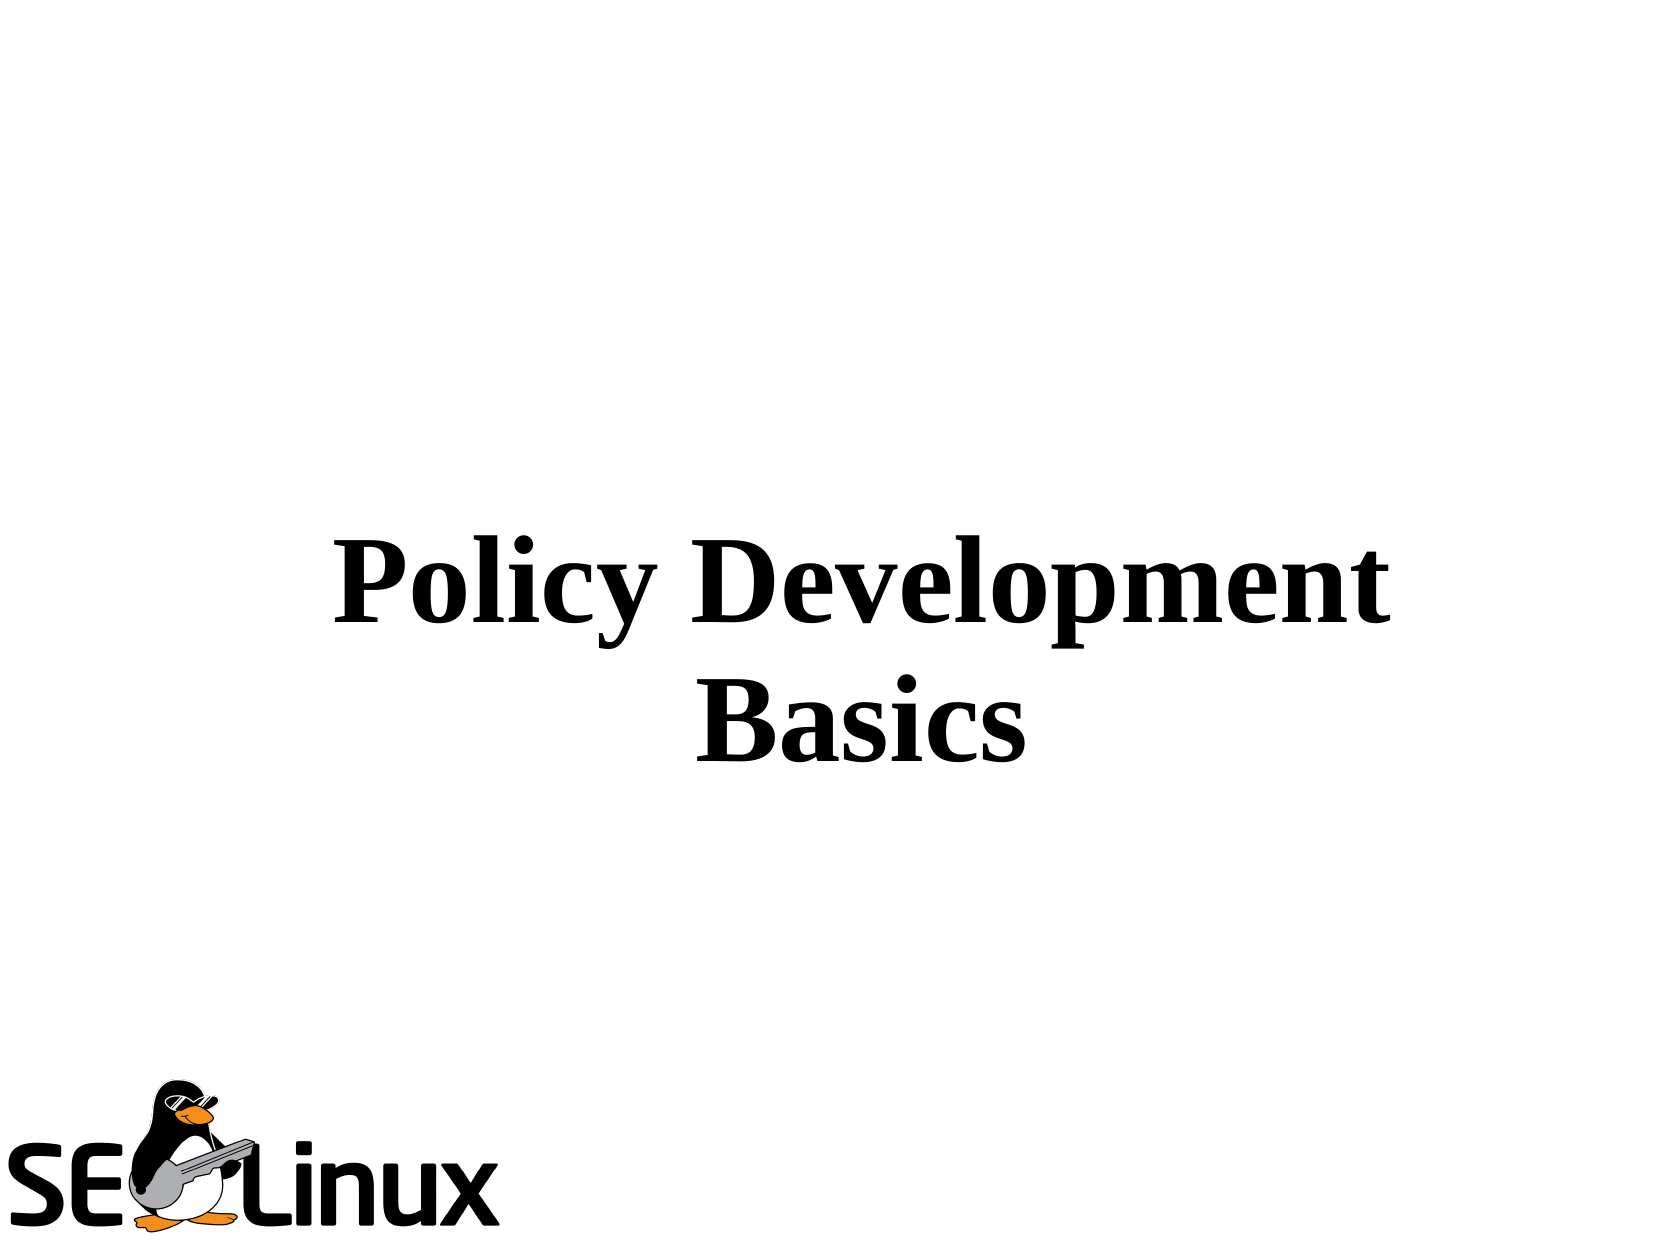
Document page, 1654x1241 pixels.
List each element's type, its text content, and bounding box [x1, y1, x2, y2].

picture [0, 919, 526, 1241]
list Policy Development Basics [82, 290, 1571, 1010]
